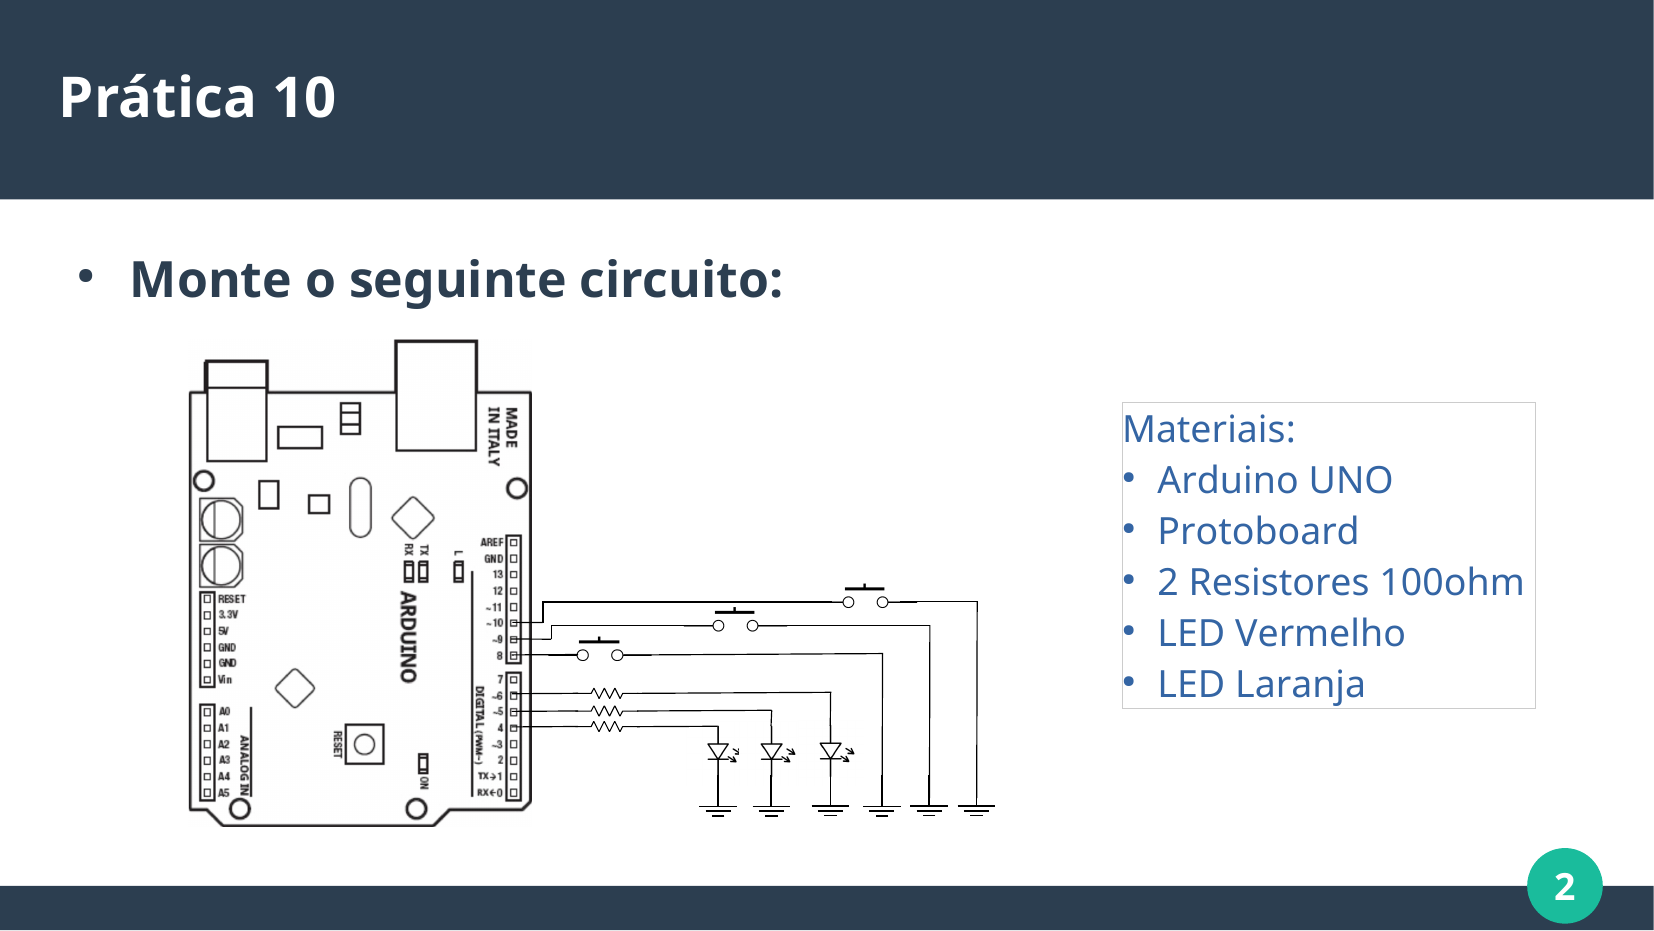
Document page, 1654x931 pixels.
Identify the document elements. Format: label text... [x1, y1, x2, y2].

picture [908, 767, 953, 832]
text_box Materiais: Arduino UNO Protoboard 2 Resistores 100ohm LED Vermelho LED Laranja [1122, 402, 1536, 708]
list Monte o seguinte circuito: [59, 243, 886, 325]
picture [686, 720, 905, 832]
picture [188, 339, 941, 827]
title Prática 10 [59, 37, 1595, 155]
picture [956, 767, 1000, 832]
